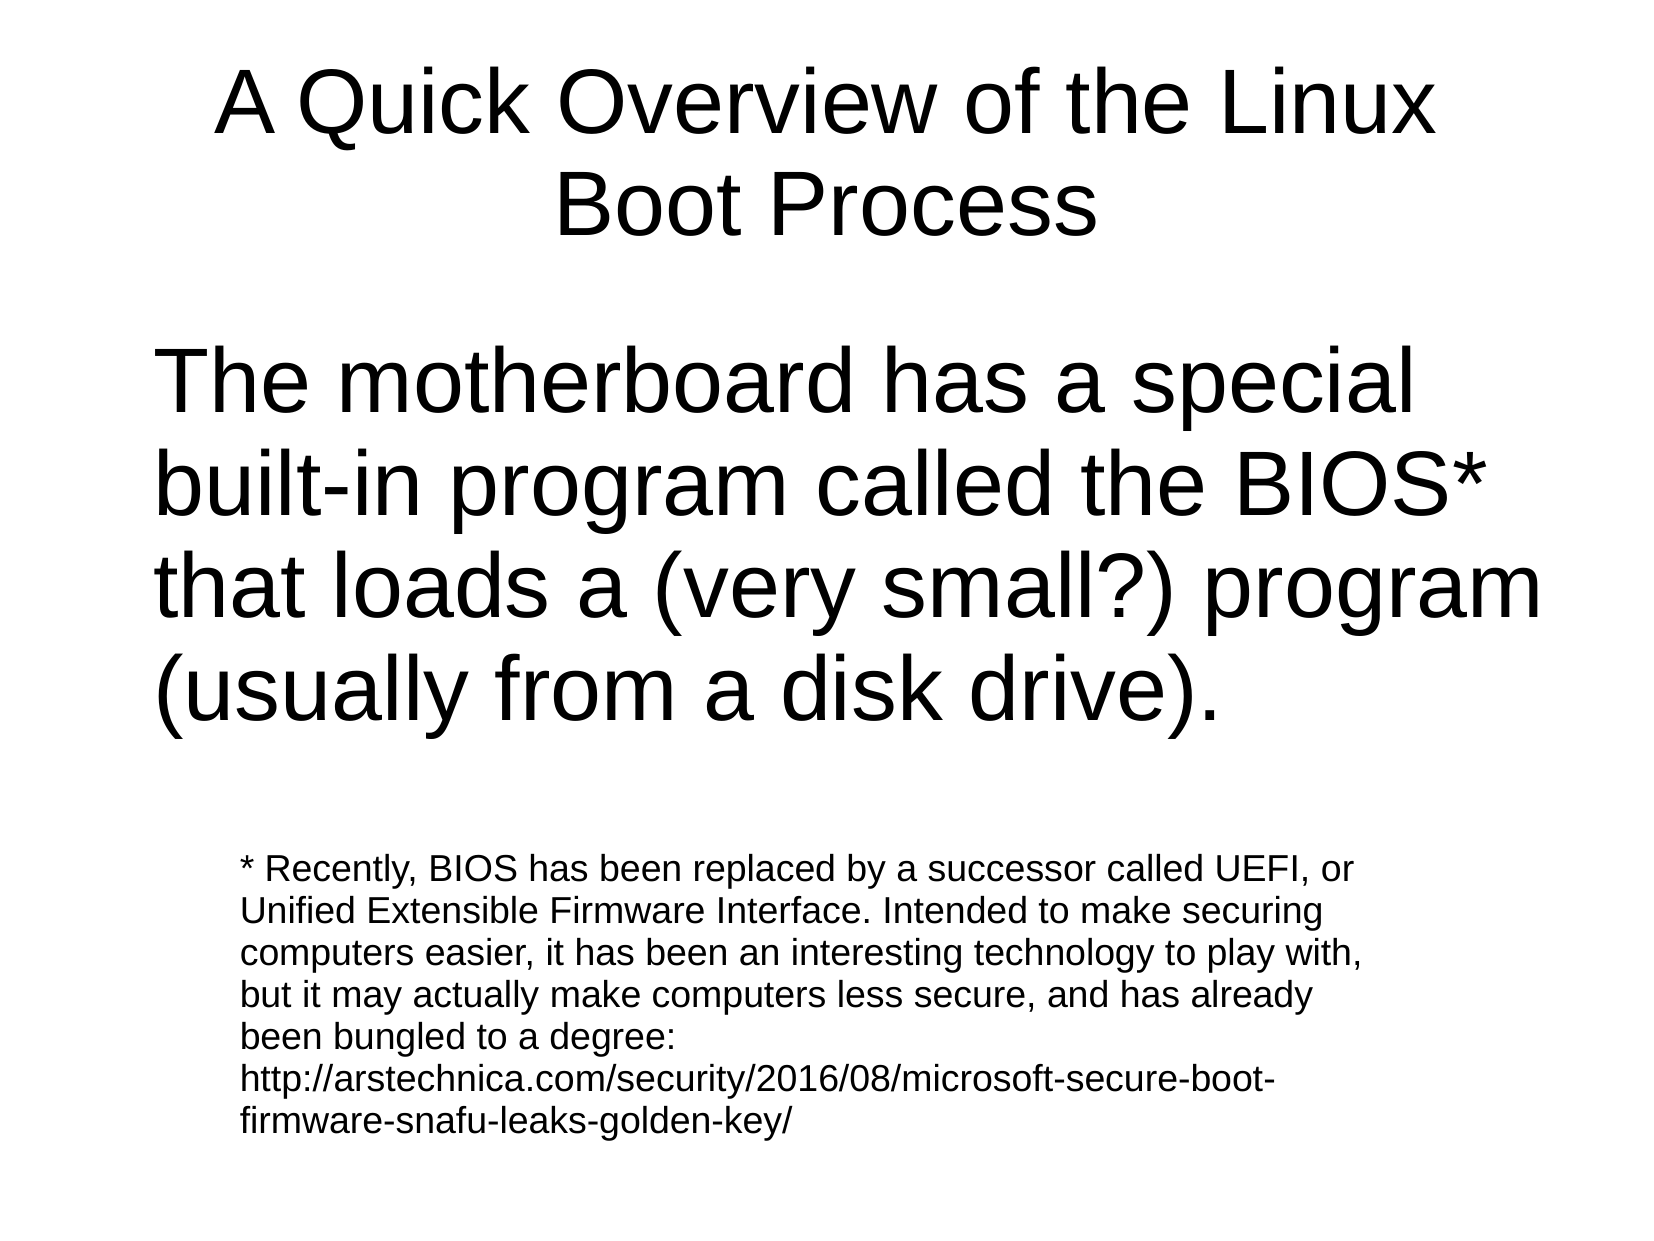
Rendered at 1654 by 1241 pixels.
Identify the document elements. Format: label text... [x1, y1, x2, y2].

title A Quick Overview of the Linux Boot Process [82, 49, 1571, 257]
list The motherboard has a special built-in program called the BIOS* that loads a (very small?) program (usually from a disk drive). [82, 330, 1571, 781]
text_box * Recently, BIOS has been replaced by a successor called UEFI, or Unified Extensible Firmware Interface. Intended to make securing computers easier, it has been an interesting technology to play with, but it may actually make computers less secure, and has already been bungled to a degree: http://arstechnica.com/security/2016/08/microsoft-secure-boot-firmware-snafu-leaks-golden-key/ [225, 840, 1411, 1149]
